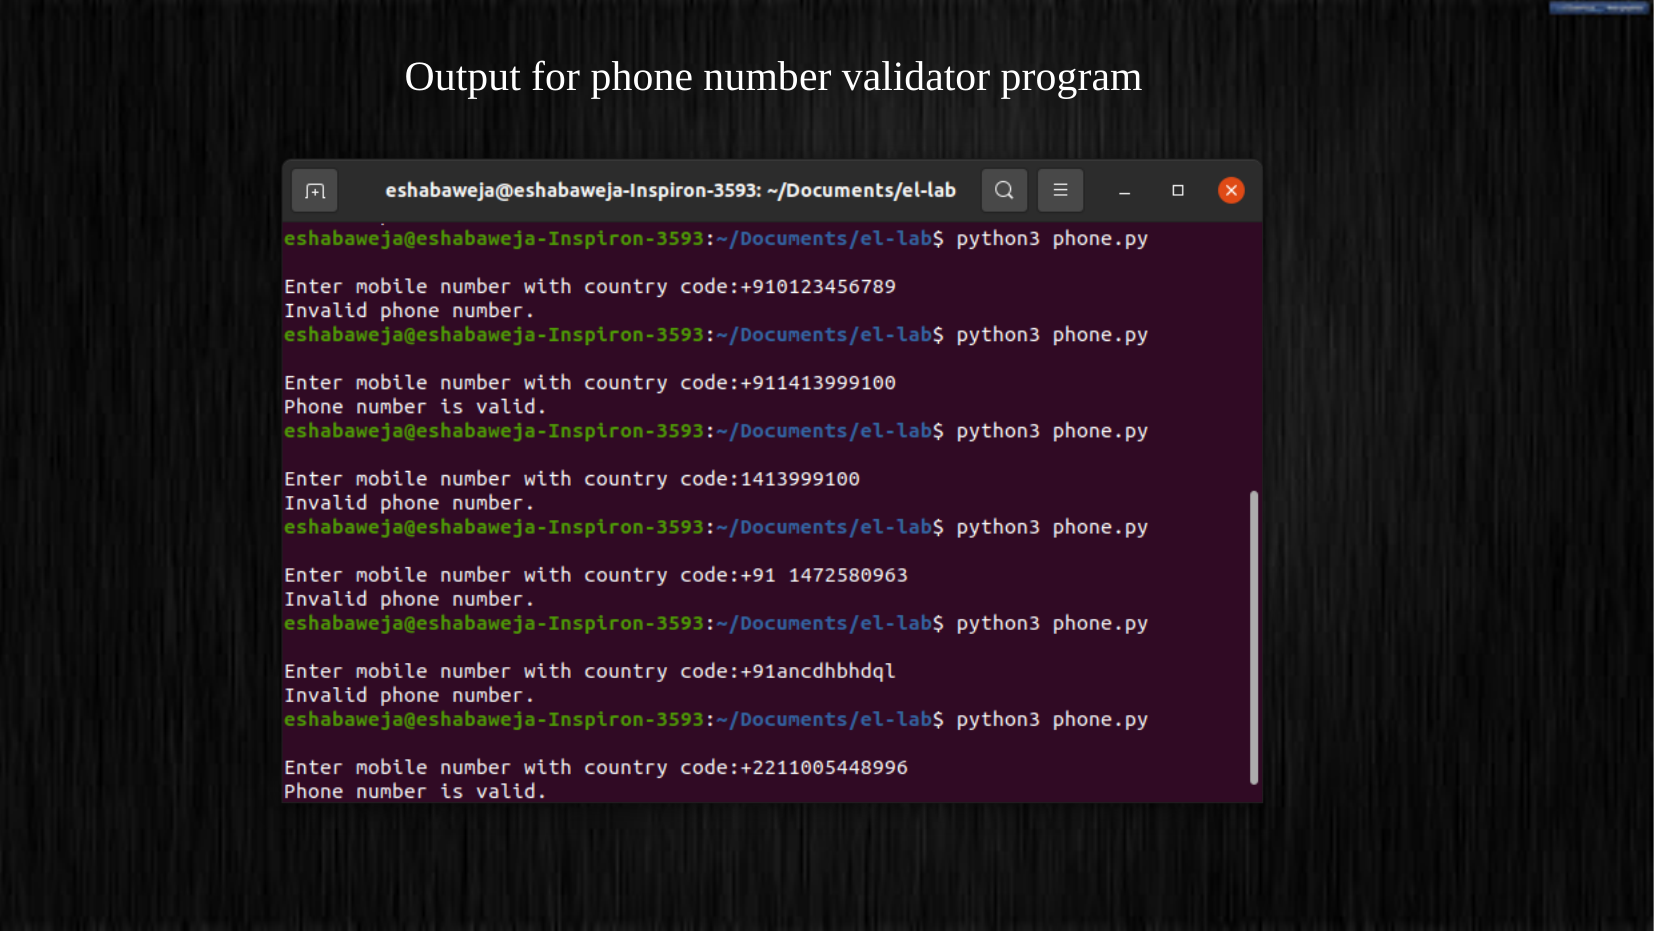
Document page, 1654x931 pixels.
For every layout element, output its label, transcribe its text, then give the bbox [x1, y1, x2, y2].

text_box Output for phone number validator program [389, 46, 1193, 129]
picture [0, 0, 1654, 931]
